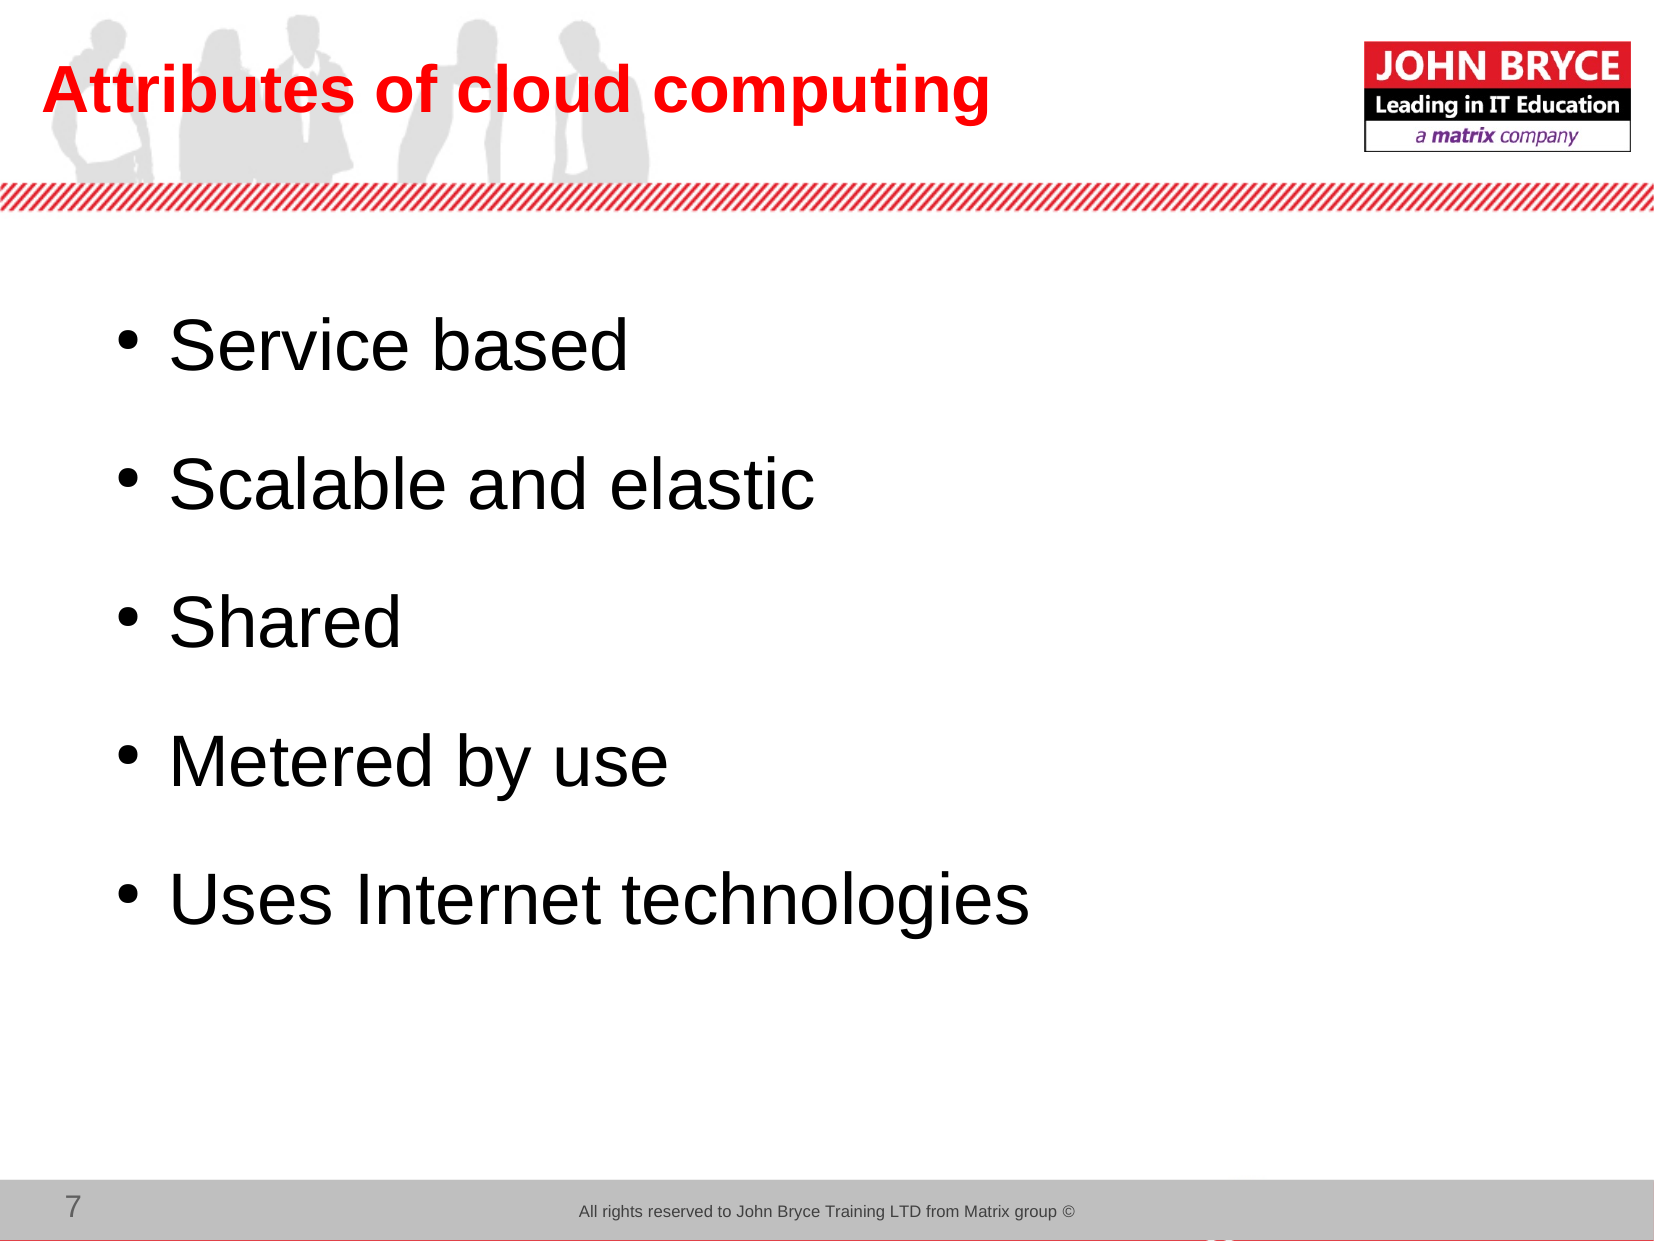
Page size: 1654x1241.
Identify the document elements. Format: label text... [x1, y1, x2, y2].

list Service based Scalable and elastic Shared Metered by use Uses Internet technologies [82, 290, 1538, 1010]
picture [0, 0, 1654, 1179]
title Attributes of cloud computing [26, 0, 1515, 190]
